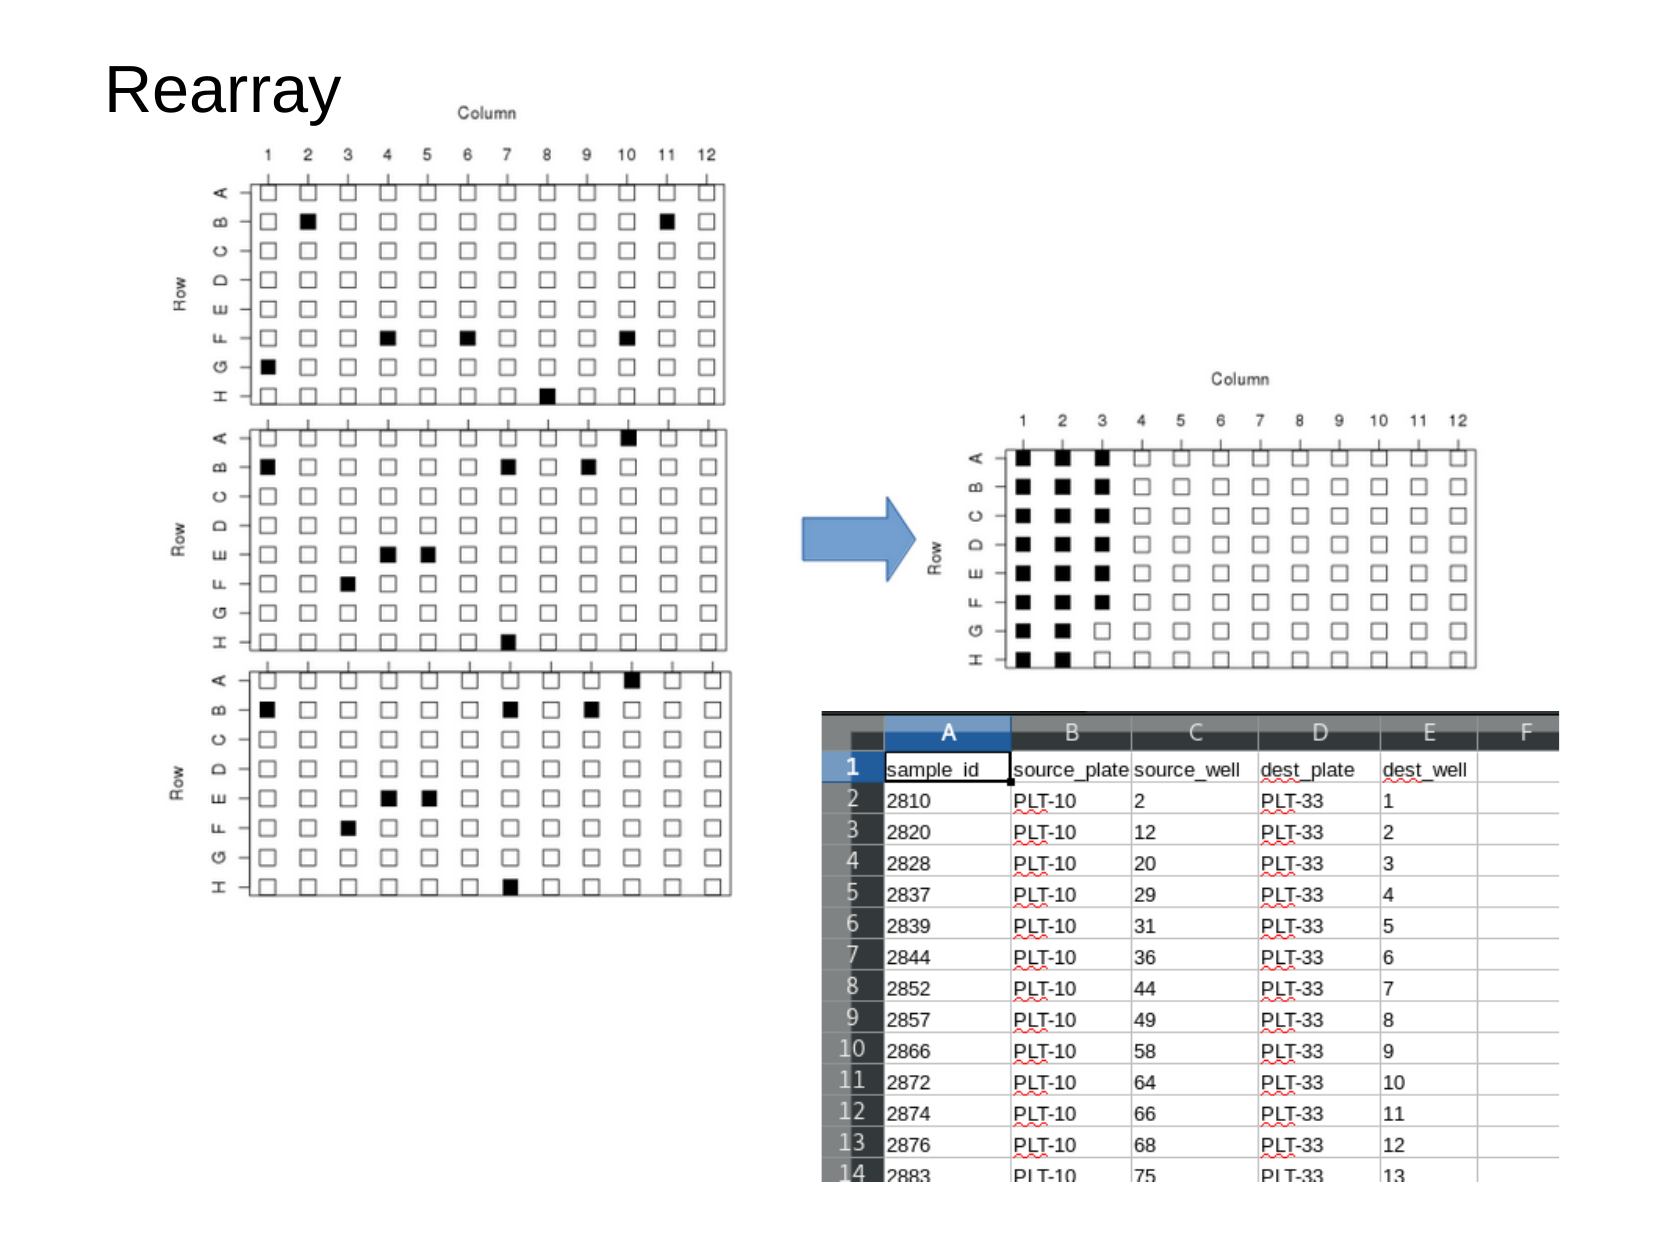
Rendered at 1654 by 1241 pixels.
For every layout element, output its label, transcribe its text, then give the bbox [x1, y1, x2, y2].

picture [149, 68, 1560, 1182]
text_box Rearray [90, 45, 358, 135]
